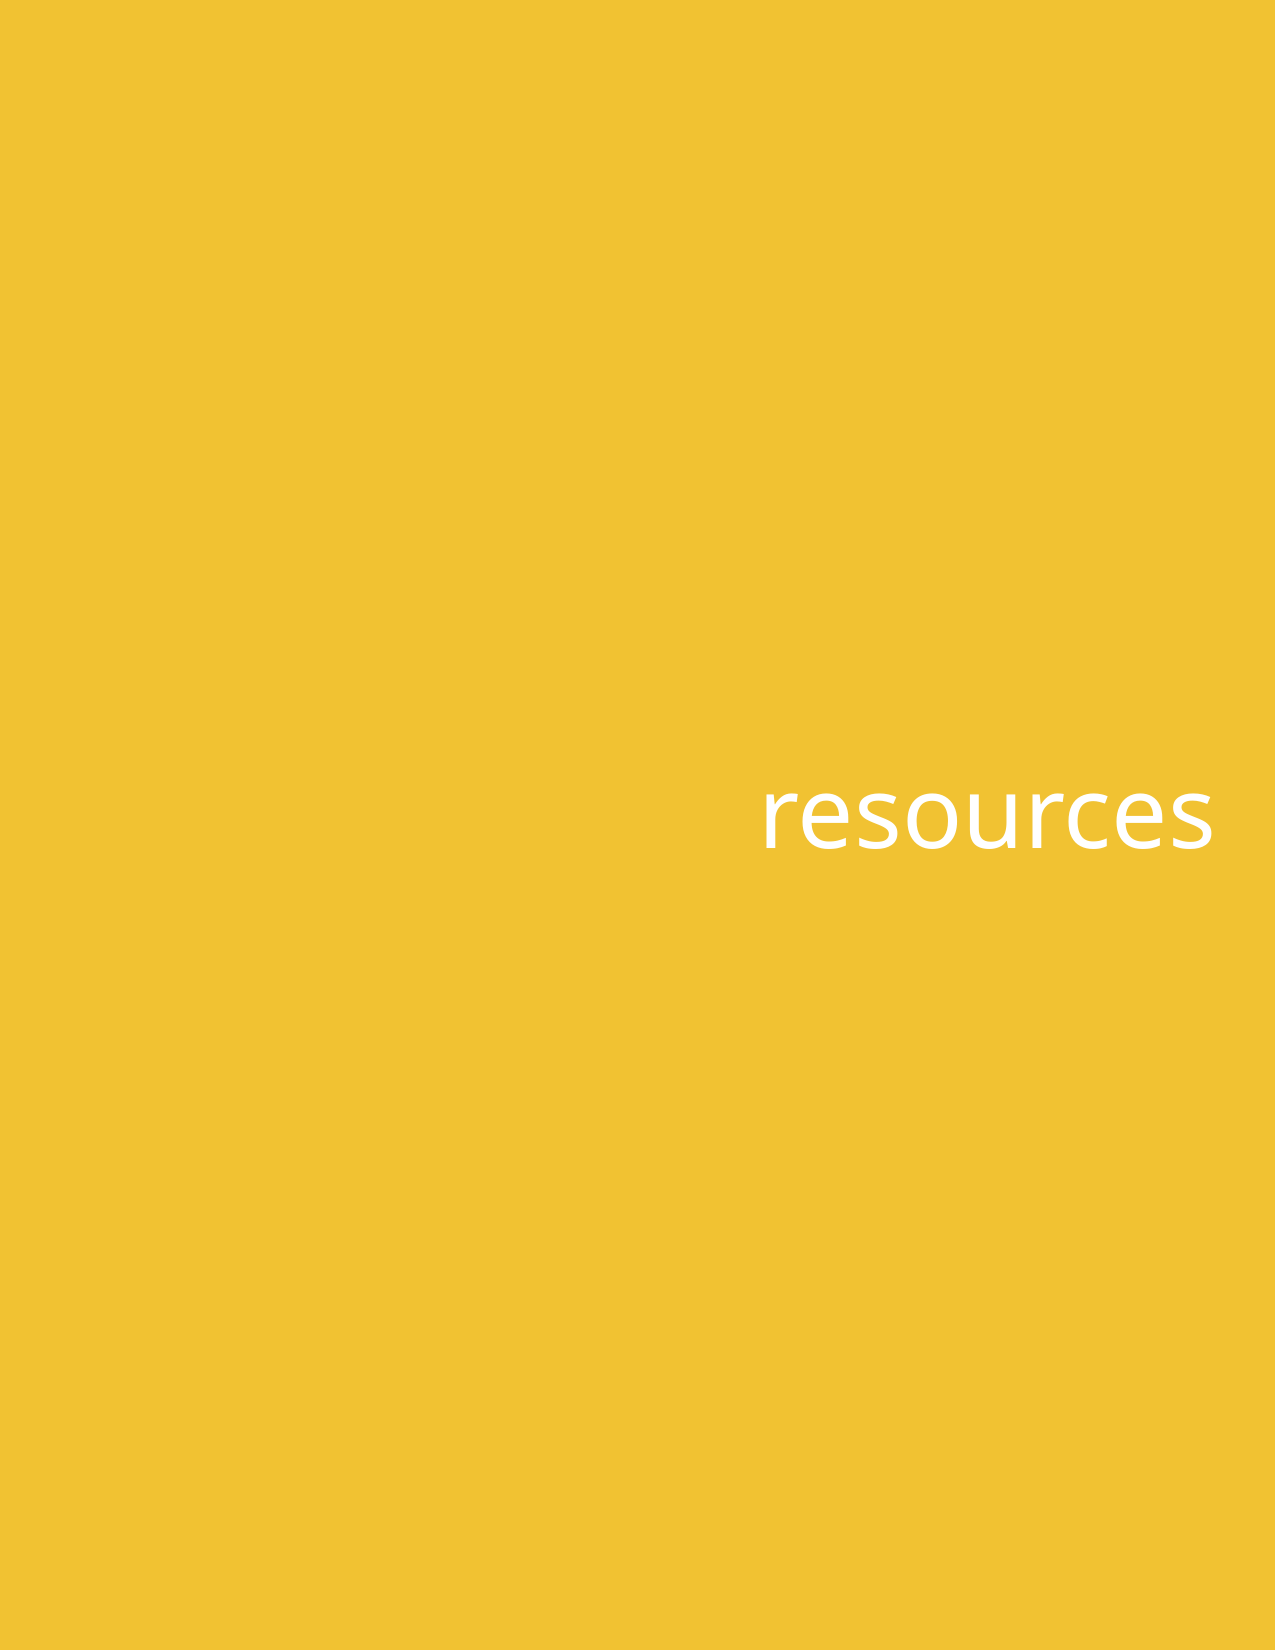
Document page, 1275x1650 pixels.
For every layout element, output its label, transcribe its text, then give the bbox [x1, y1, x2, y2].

subtitle resources [43, 715, 1232, 825]
